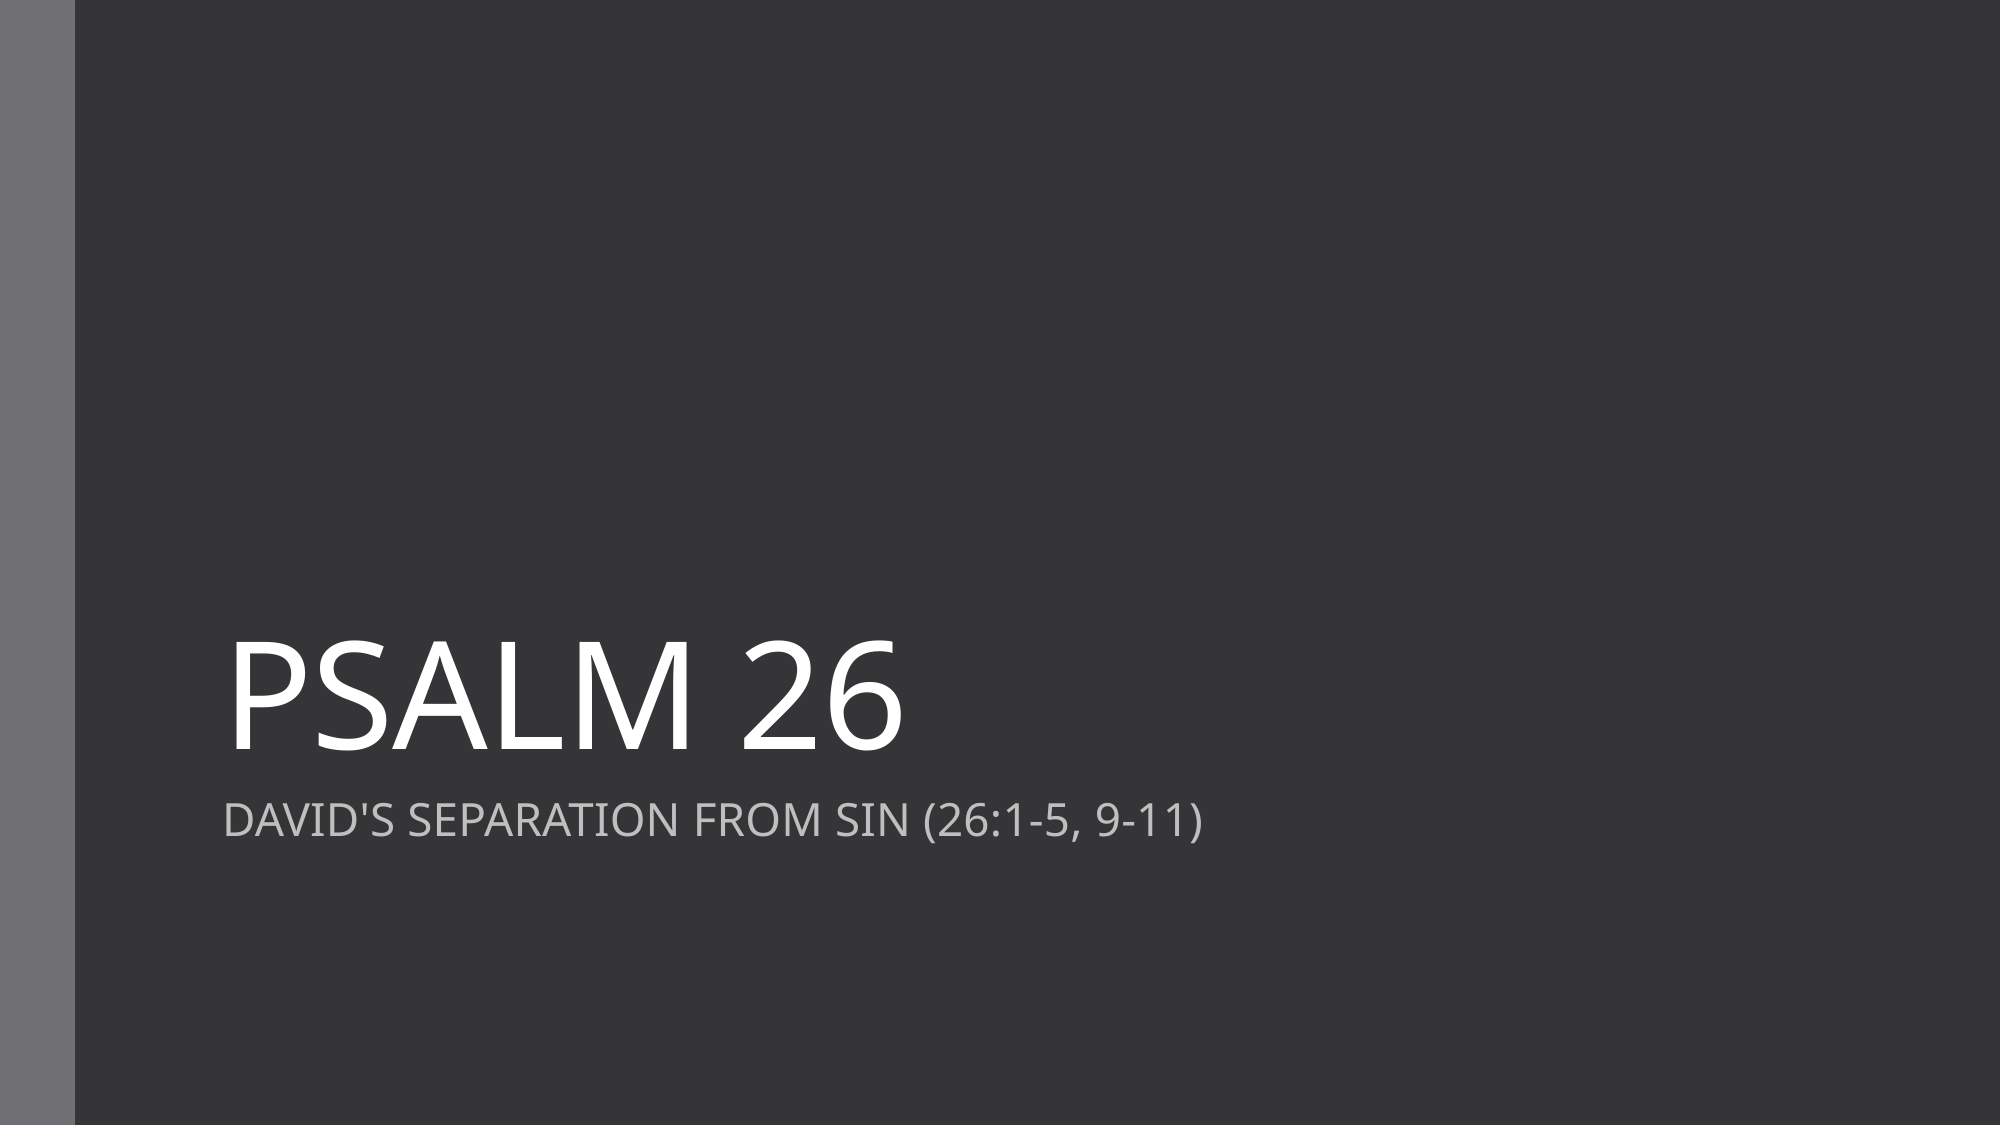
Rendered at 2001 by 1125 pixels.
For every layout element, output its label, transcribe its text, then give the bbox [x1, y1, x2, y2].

subtitle DAVID'S SEPARATION FROM SIN (26:1-5, 9-11) [206, 787, 1752, 1066]
title PSALM 26 [206, 124, 1752, 787]
